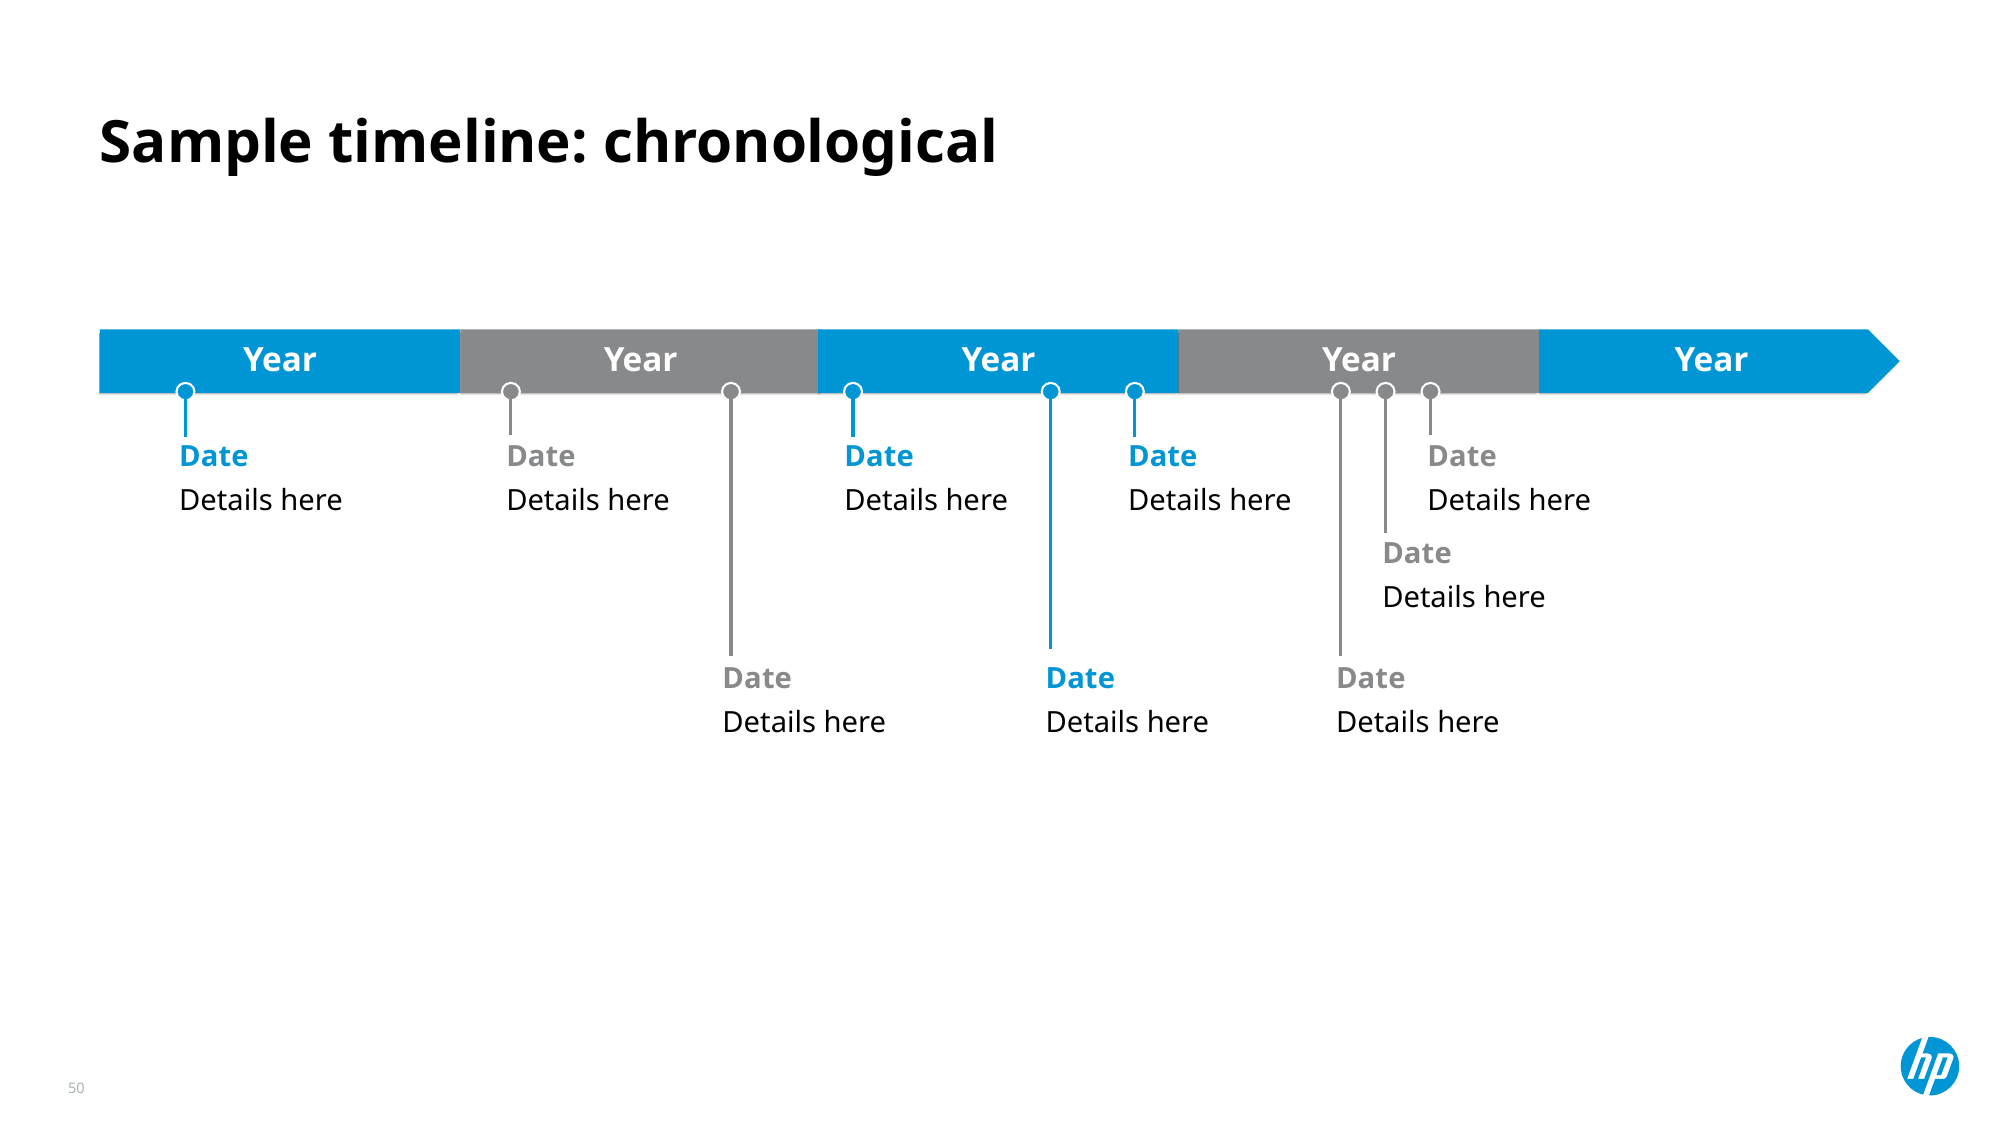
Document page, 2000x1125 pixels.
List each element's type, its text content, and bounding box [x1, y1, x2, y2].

text_box Date Details here [1335, 663, 1571, 750]
title Sample timeline: chronological [99, 50, 1900, 175]
text_box Date Details here [1427, 441, 1662, 528]
text_box Date Details here [1045, 663, 1280, 750]
text_box [1041, 382, 1060, 401]
text_box Year [460, 329, 818, 393]
text_box Year [1178, 329, 1539, 393]
text_box [1421, 382, 1440, 401]
text_box [1125, 382, 1144, 401]
text_box [176, 382, 195, 401]
text_box Date Details here [844, 441, 1079, 528]
slide_number <number> [34, 1062, 85, 1099]
text_box Date Details here [1128, 441, 1363, 528]
text_box [501, 382, 520, 401]
text_box Year [1539, 329, 1900, 393]
text_box [1331, 382, 1350, 401]
text_box [844, 382, 863, 400]
text_box Date Details here [1382, 538, 1617, 626]
text_box [722, 382, 741, 400]
text_box Date Details here [506, 441, 741, 528]
text_box Date Details here [179, 441, 414, 528]
text_box Date Details here [722, 663, 957, 750]
text_box Year [818, 329, 1178, 393]
text_box Year [99, 329, 460, 393]
text_box [1376, 382, 1395, 401]
